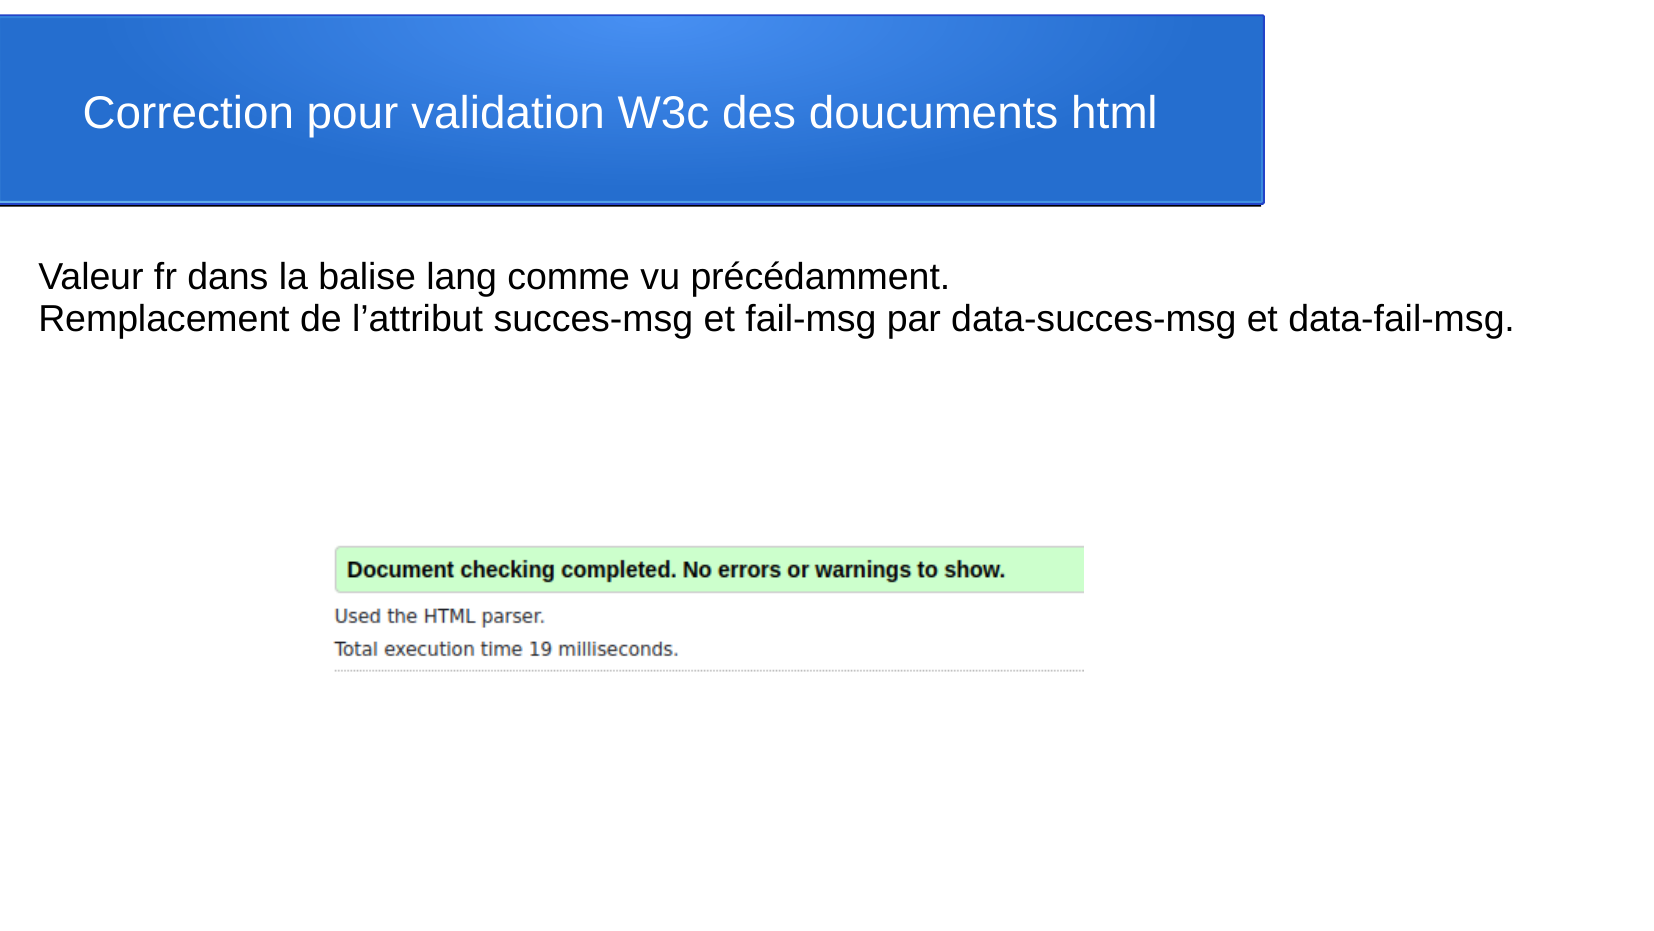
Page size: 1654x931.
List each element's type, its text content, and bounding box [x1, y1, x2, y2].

title Correction pour validation W3c des doucuments html [82, 35, 1235, 189]
picture [307, 507, 1084, 733]
text_box Valeur fr dans la balise lang comme vu précédamment. Remplacement de l’attribut succes-msg et fail-msg par data-succes-msg et data-fail-msg. [23, 248, 1619, 875]
